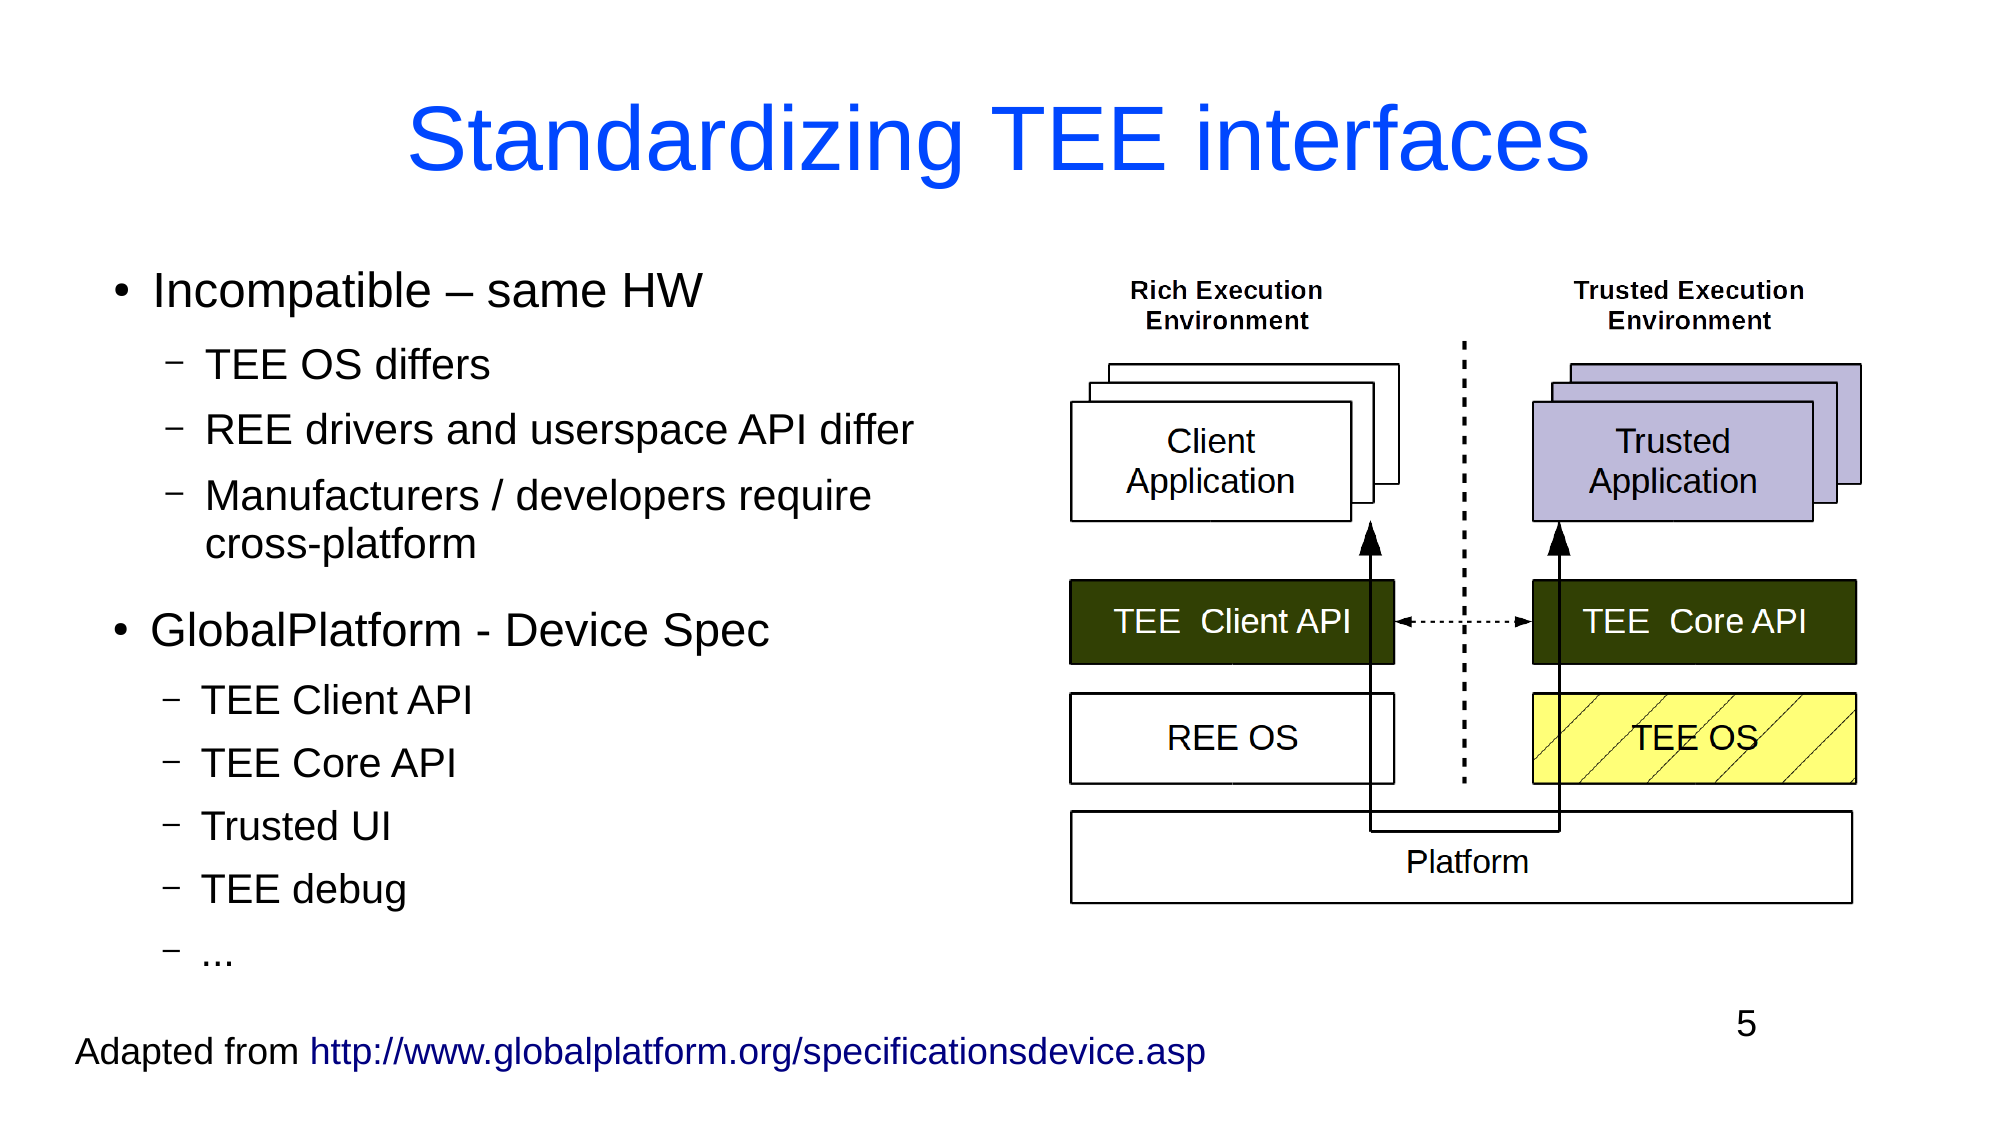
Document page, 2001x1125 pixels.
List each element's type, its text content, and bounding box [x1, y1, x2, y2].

text_box Adapted from http://www.globalplatform.org/specificationsdevice.asp [60, 1023, 1246, 1081]
title Standardizing TEE interfaces [99, 44, 1900, 233]
list GlobalPlatform - Device Spec TEE Client API TEE Core API Trusted UI TEE debug ... [99, 604, 979, 976]
list Incompatible – same HW TEE OS differs REE drivers and userspace API differ Manufacturers / developers require cross-platform [99, 263, 979, 575]
picture [1057, 263, 1865, 916]
